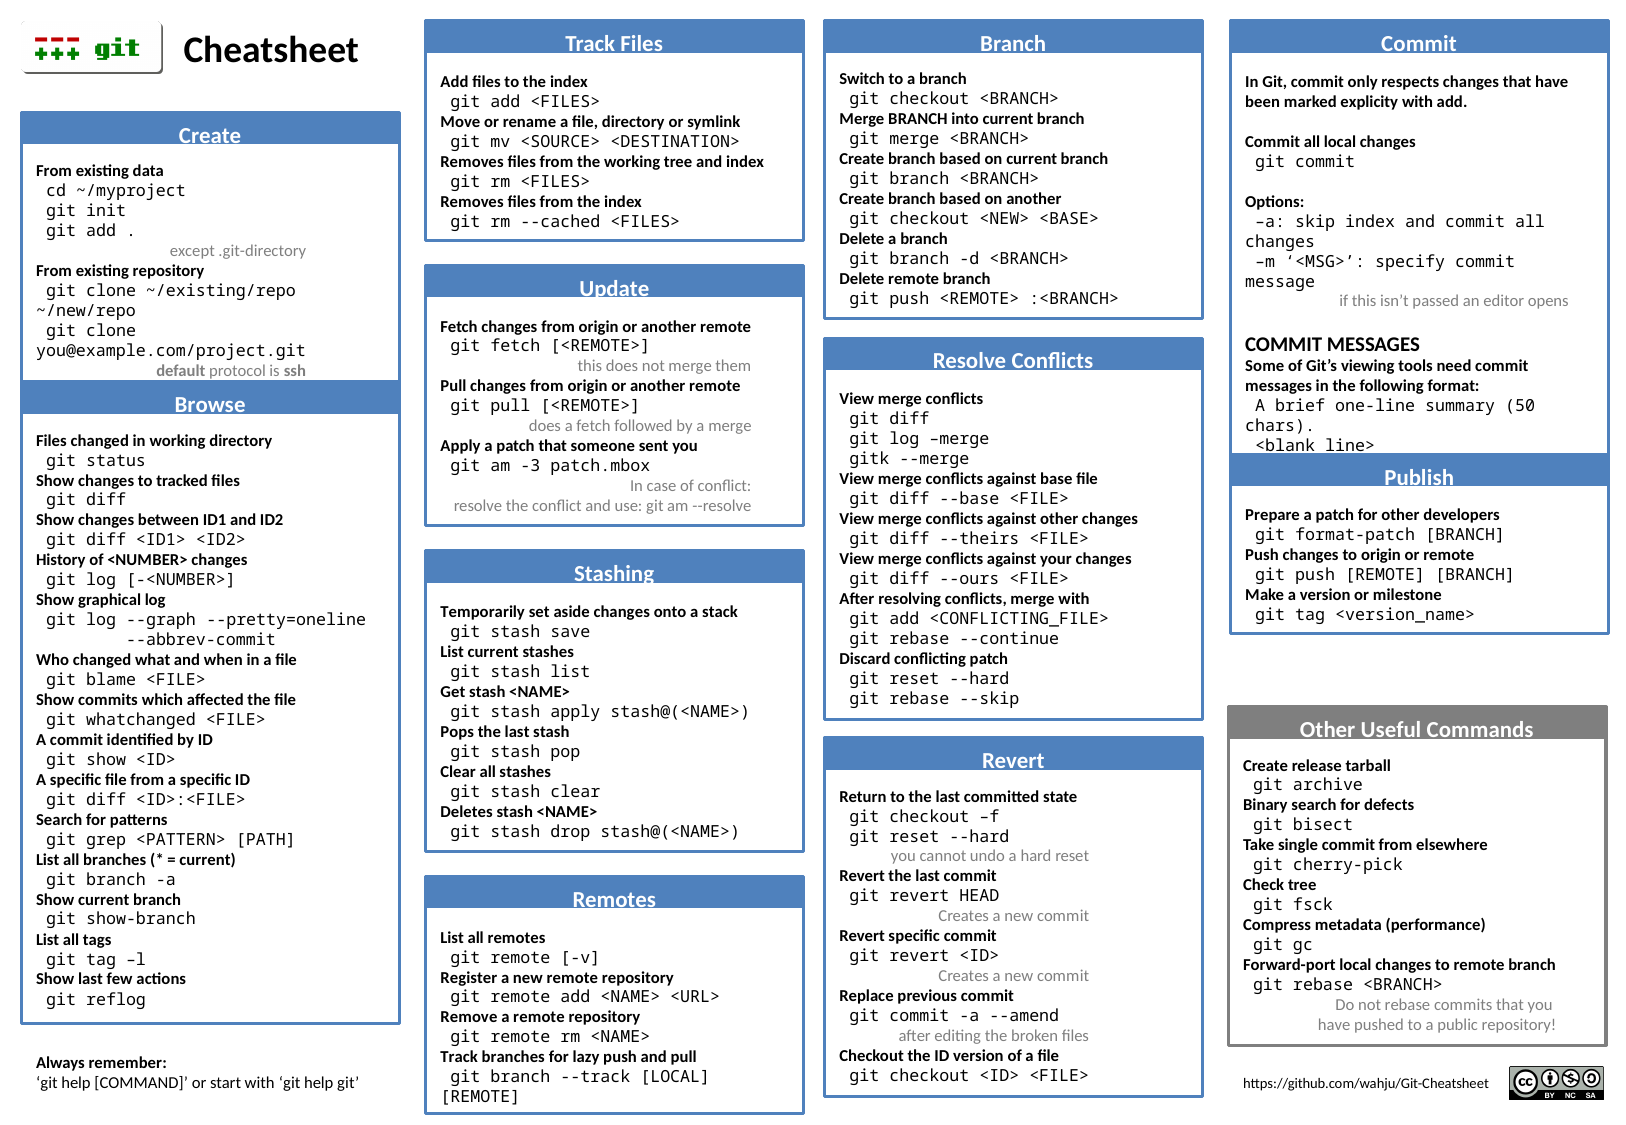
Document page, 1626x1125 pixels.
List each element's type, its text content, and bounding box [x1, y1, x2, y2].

text_box Revert [824, 738, 1202, 770]
text_box Temporarily set aside changes onto a stack git stash save List current stashes git stash list Get stash <NAME> git stash apply stash@(<NAME>) Pops the last stash git stash pop Clear all stashes git stash clear Deletes stash <NAME> git stash drop stash@(<NAME>) [425, 550, 804, 852]
text_box List all remotes git remote [-v] Register a new remote repository git remote add <NAME> <URL> Remove a remote repository git remote rm <NAME> Track branches for lazy push and pull git branch --track [LOCAL] [REMOTE] [425, 876, 804, 1097]
text_box From existing data cd ~/myproject git init git add . except .git-directory From existing repository git clone ~/existing/repo ~/new/repo git clone you@example.com/project.git default protocol is ssh [21, 112, 400, 350]
text_box Always remember: ‘git help [COMMAND]’ or start with ‘git help git’ [21, 1044, 400, 1100]
text_box Cheatsheet [168, 17, 376, 79]
text_box Return to the last committed state git checkout –f git reset --hard you cannot undo a hard reset Revert the last commit git revert HEAD Creates a new commit Revert specific commit git revert <ID> Creates a new commit Replace previous commit git commit -a --amend after editing the broken files Checkout the ID version of a file git checkout <ID> <FILE> [824, 738, 1203, 1097]
text_box Files changed in working directory git status Show changes to tracked files git diff Show changes between ID1 and ID2 git diff <ID1> <ID2> History of <NUMBER> changes git log [-<NUMBER>] Show graphical log git log --graph --pretty=oneline --abbrev-commit Who changed what and when in a file git blame <FILE> Show commits which affected the file git whatchanged <FILE> A commit identified by ID git show <ID> A specific file from a specific ID git diff <ID>:<FILE> Search for patterns git grep <PATTERN> [PATH] List all branches (* = current) git branch -a Show current branch git show-branch List all tags git tag –l Show last few actions git reflog [21, 381, 400, 1024]
text_box Create release tarball git archive Binary search for defects git bisect Take single commit from elsewhere git cherry-pick Check tree git fsck Compress metadata (performance) git gc Forward-port local changes to remote branch git rebase <BRANCH> Do not rebase commits that you have pushed to a public repository! [1228, 706, 1607, 1046]
text_box https://github.com/wahju/Git-Cheatsheet [1228, 1066, 1511, 1100]
text_box Add files to the index git add <FILES> Move or rename a file, directory or symlink git mv <SOURCE> <DESTINATION> Removes files from the working tree and index git rm <FILES> Removes files from the index git rm --cached <FILES> [425, 20, 804, 241]
text_box Remotes [425, 877, 803, 908]
picture [21, 21, 163, 74]
text_box Update [425, 266, 803, 297]
text_box Commit [1230, 21, 1608, 53]
text_box Prepare a patch for other developers git format-patch [BRANCH] Push changes to origin or remote git push [REMOTE] [BRANCH] Make a version or milestone git tag <version_name> [1230, 454, 1609, 634]
text_box Stashing [425, 551, 803, 583]
picture [1511, 1066, 1604, 1100]
text_box Switch to a branch git checkout <BRANCH> Merge BRANCH into current branch git merge <BRANCH> Create branch based on current branch git branch <BRANCH> Create branch based on another git checkout <NEW> <BASE> Delete a branch git branch -d <BRANCH> Delete remote branch git push <REMOTE> :<BRANCH> [824, 20, 1203, 319]
text_box Resolve Conflicts [824, 339, 1202, 370]
text_box In Git, commit only respects changes that have been marked explicity with add. Commit all local changes git commit Options: –a: skip index and commit all changes –m ‘<MSG>’: specify commit message if this isn’t passed an editor opens COMMIT MESSAGES Some of Git’s viewing tools need commit messages in the following format: A brief one-line summary (50 chars). <blank line> More details about the commit. [1230, 20, 1609, 428]
text_box Other Useful Commands [1228, 707, 1606, 739]
text_box Fetch changes from origin or another remote git fetch [<REMOTE>] this does not merge them Pull changes from origin or another remote git pull [<REMOTE>] does a fetch followed by a merge Apply a patch that someone sent you git am -3 patch.mbox In case of conflict: resolve the conflict and use: git am --resolve [425, 265, 804, 526]
text_box Publish [1230, 455, 1608, 486]
text_box Browse [21, 383, 399, 414]
text_box View merge conflicts git diff git log –merge gitk --merge View merge conflicts against base file git diff --base <FILE> View merge conflicts against other changes git diff --theirs <FILE> View merge conflicts against your changes git diff --ours <FILE> After resolving conflicts, merge with git add <CONFLICTING_FILE> git rebase --continue Discard conflicting patch git reset --hard git rebase --skip [824, 338, 1203, 720]
text_box Track Files [425, 21, 803, 53]
text_box Create [21, 113, 399, 144]
text_box Branch [824, 21, 1202, 53]
